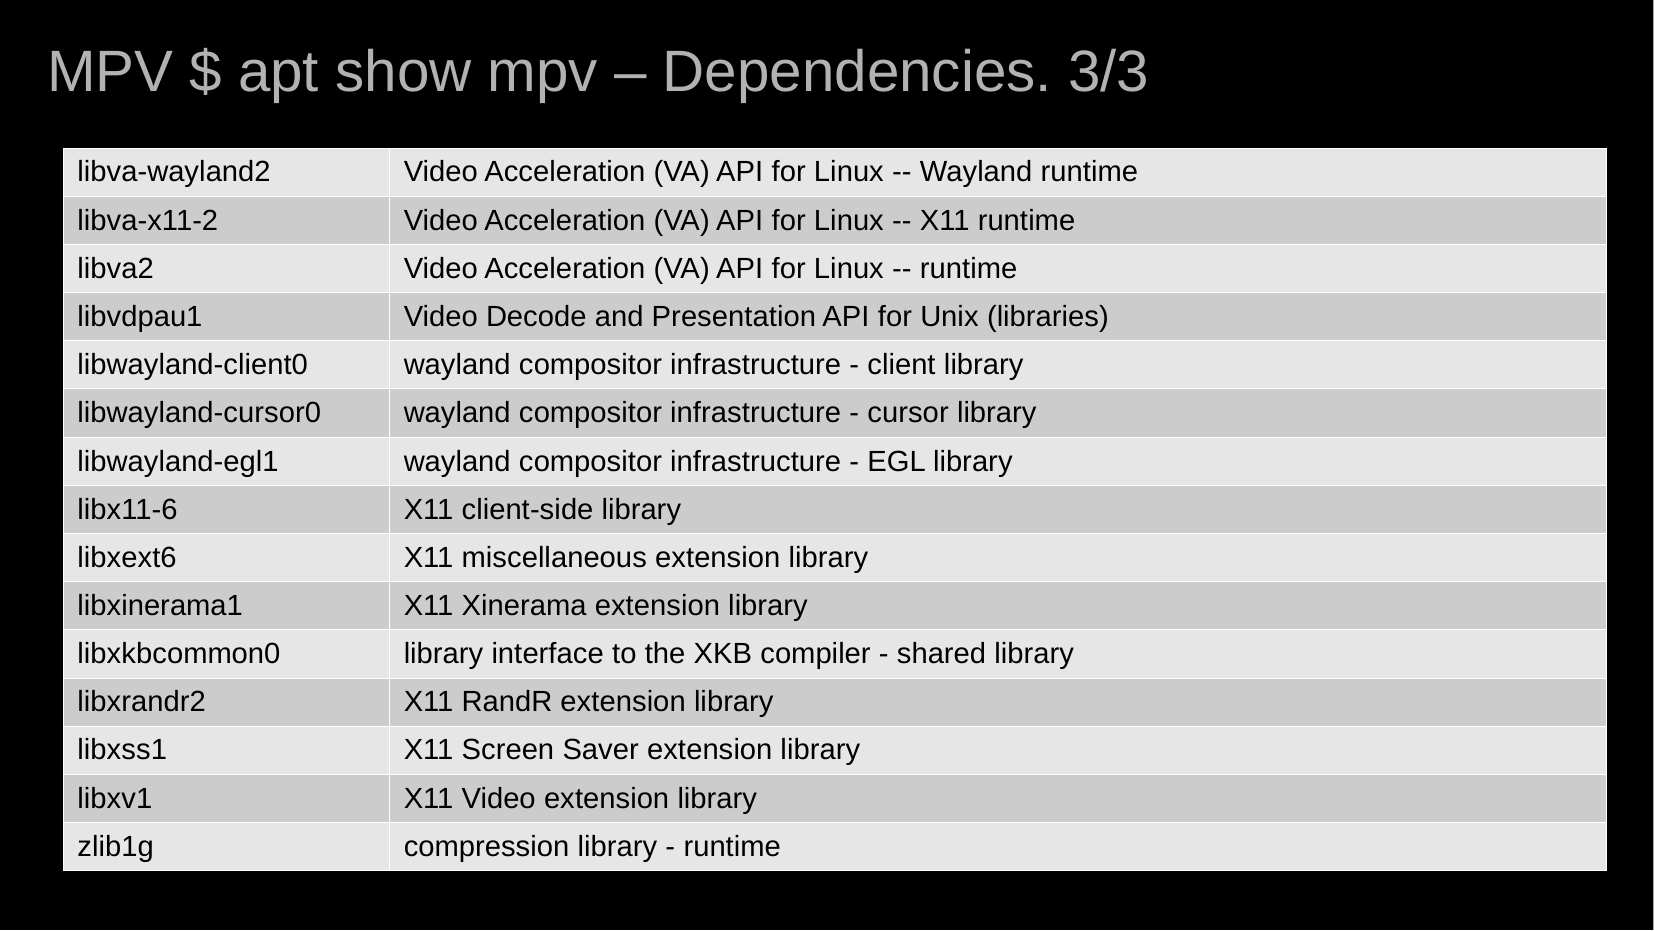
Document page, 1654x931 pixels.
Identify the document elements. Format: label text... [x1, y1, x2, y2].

table_cell X11 Screen Saver extension library [390, 727, 1606, 774]
table_cell libxext6 [64, 534, 389, 581]
table_cell libxss1 [64, 727, 389, 774]
table_cell zlib1g [64, 823, 389, 870]
table_cell libxinerama1 [64, 582, 389, 629]
table_cell Video Decode and Presentation API for Unix (libraries) [390, 293, 1606, 340]
table_cell X11 RandR extension library [390, 679, 1606, 726]
table_cell X11 miscellaneous extension library [390, 534, 1606, 581]
table_cell libwayland-cursor0 [64, 389, 389, 437]
table_cell library interface to the XKB compiler - shared library [390, 630, 1606, 678]
table_cell Video Acceleration (VA) API for Linux -- runtime [390, 245, 1606, 292]
table_cell wayland compositor infrastructure - EGL library [390, 438, 1606, 485]
table_cell libwayland-client0 [64, 341, 389, 388]
table_cell libxkbcommon0 [64, 630, 389, 678]
table_cell wayland compositor infrastructure - cursor library [390, 389, 1606, 437]
table_cell libvdpau1 [64, 293, 389, 340]
title MPV $ apt show mpv – Dependencies. 3/3 [47, 29, 1630, 114]
table_cell compression library - runtime [390, 823, 1606, 870]
table_cell X11 Video extension library [390, 775, 1606, 822]
table_header libva-wayland2 [64, 149, 389, 196]
table_cell libx11-6 [64, 486, 389, 533]
table_cell Video Acceleration (VA) API for Linux -- X11 runtime [390, 197, 1606, 244]
table_cell libxv1 [64, 775, 389, 822]
table_cell libva2 [64, 245, 389, 292]
table_header Video Acceleration (VA) API for Linux -- Wayland runtime [390, 149, 1606, 196]
table_cell wayland compositor infrastructure - client library [390, 341, 1606, 388]
table_cell X11 Xinerama extension library [390, 582, 1606, 629]
table_cell libxrandr2 [64, 679, 389, 726]
table_cell libwayland-egl1 [64, 438, 389, 485]
table_cell libva-x11-2 [64, 197, 389, 244]
table_cell X11 client-side library [390, 486, 1606, 533]
